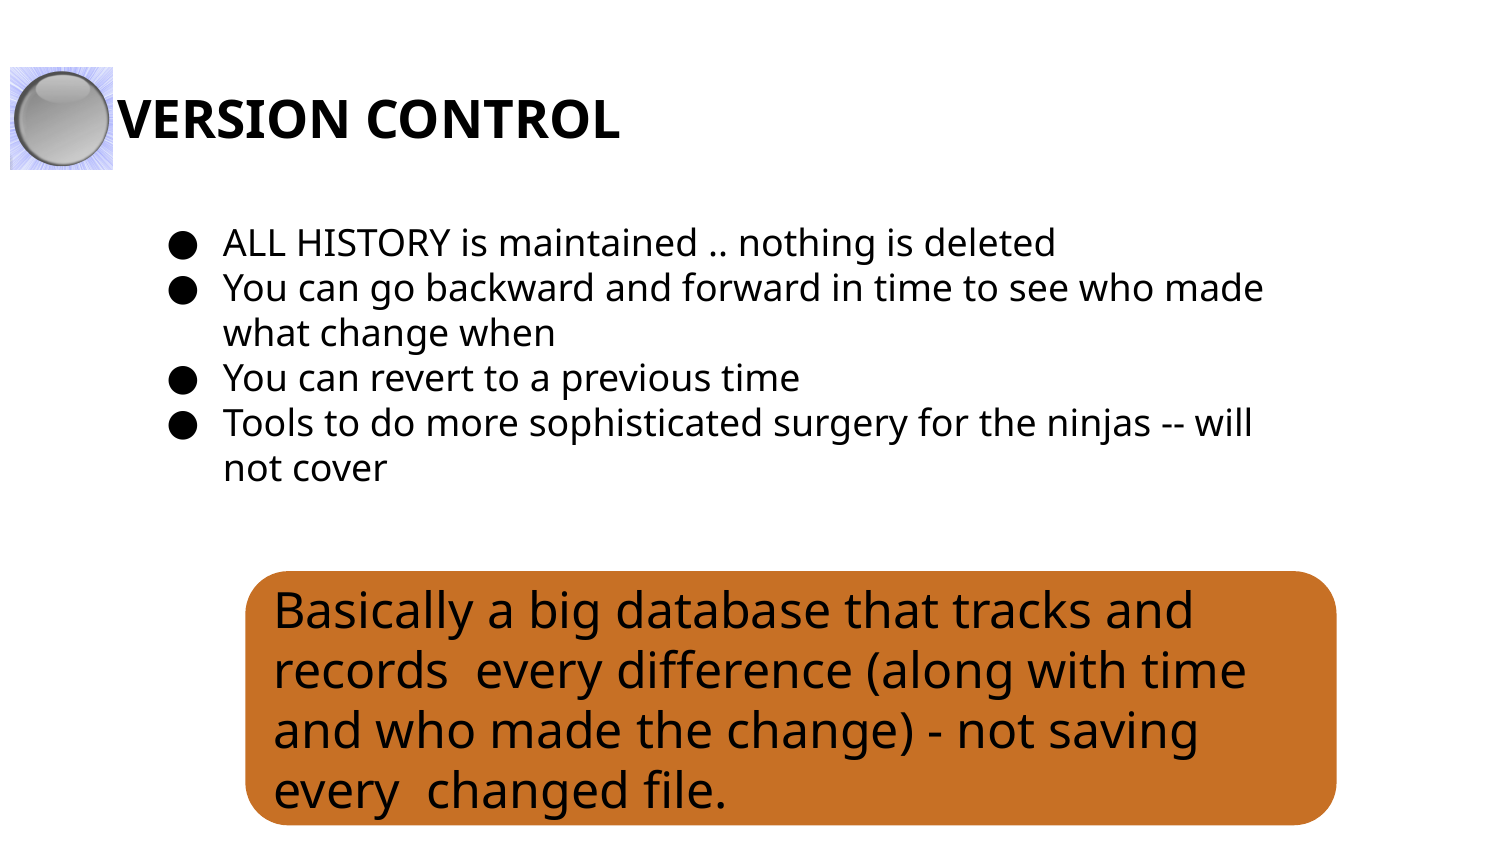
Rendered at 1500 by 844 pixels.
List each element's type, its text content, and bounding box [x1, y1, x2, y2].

text_box ALL HISTORY is maintained .. nothing is deleted You can go backward and forward in time to see who made what change when You can revert to a previous time Tools to do more sophisticated surgery for the ninjas -- will not cover [132, 203, 1336, 504]
picture [10, 67, 102, 170]
title VERSION CONTROL [102, 67, 1500, 170]
text_box Basically a big database that tracks and records every difference (along with time and who made the change) - not saving every changed file. [246, 571, 1336, 825]
